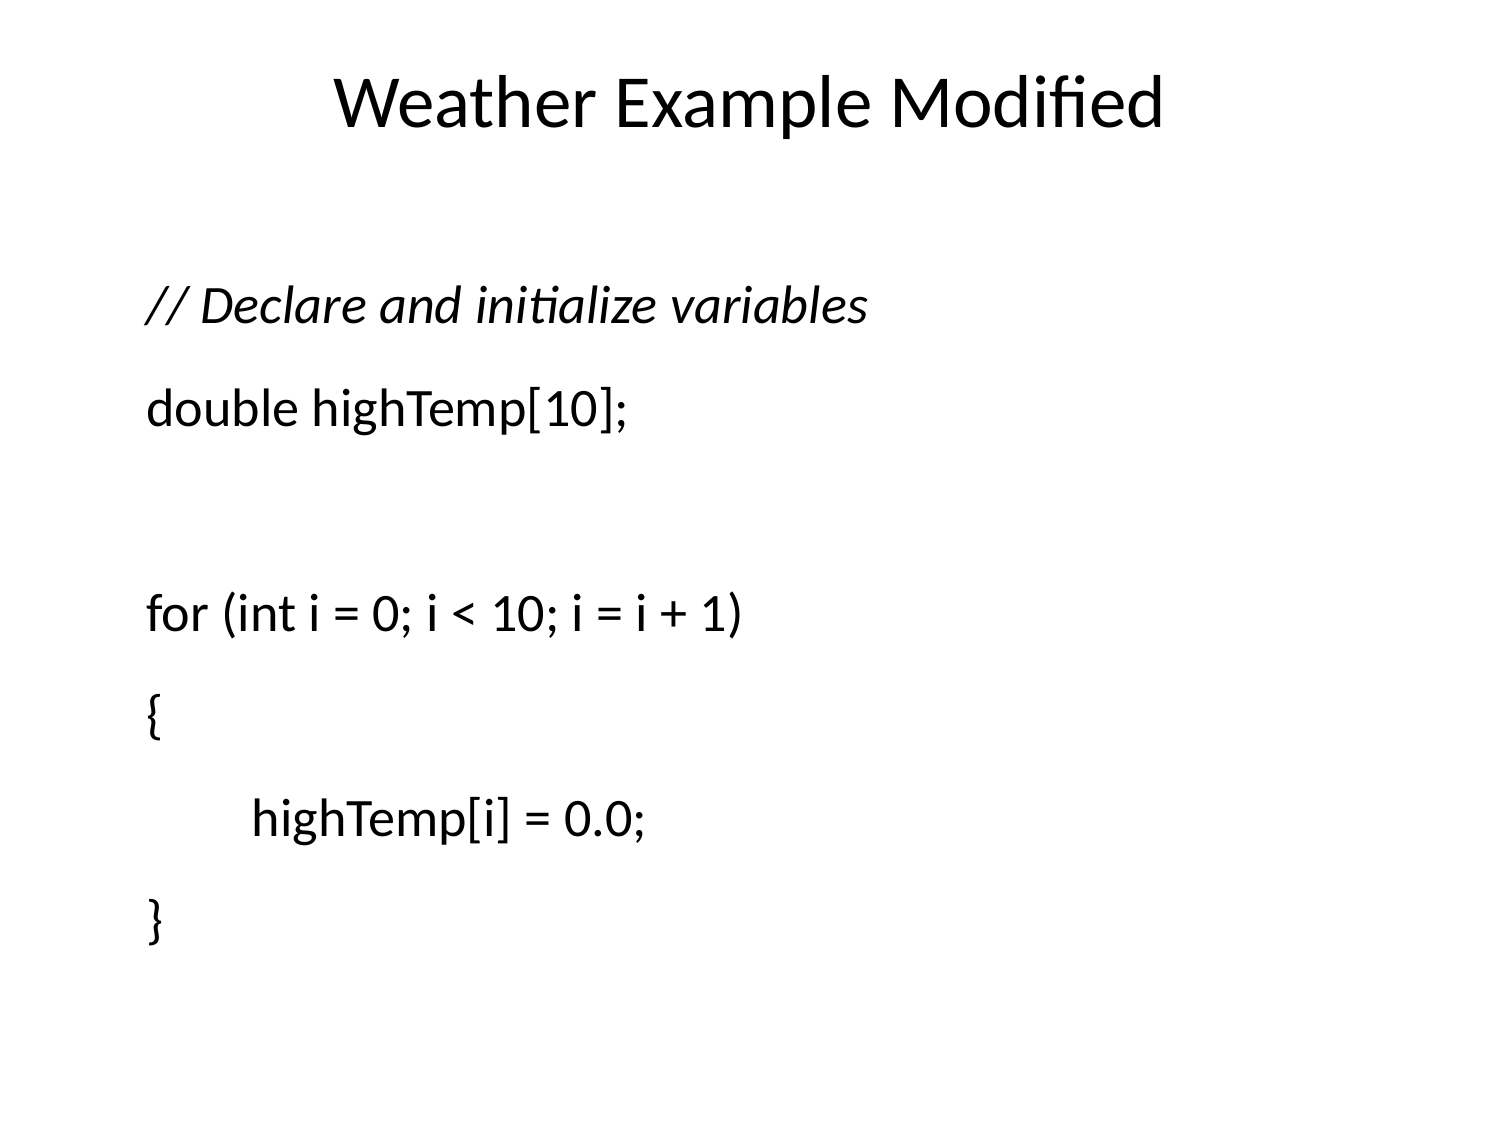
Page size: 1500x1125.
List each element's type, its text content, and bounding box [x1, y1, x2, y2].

list // Declare and initialize variables double highTemp[10]; for (int i = 0; i < 10; i = i + 1) { highTemp[i] = 0.0; } [75, 262, 1425, 1005]
title Weather Example Modified [75, 45, 1425, 233]
